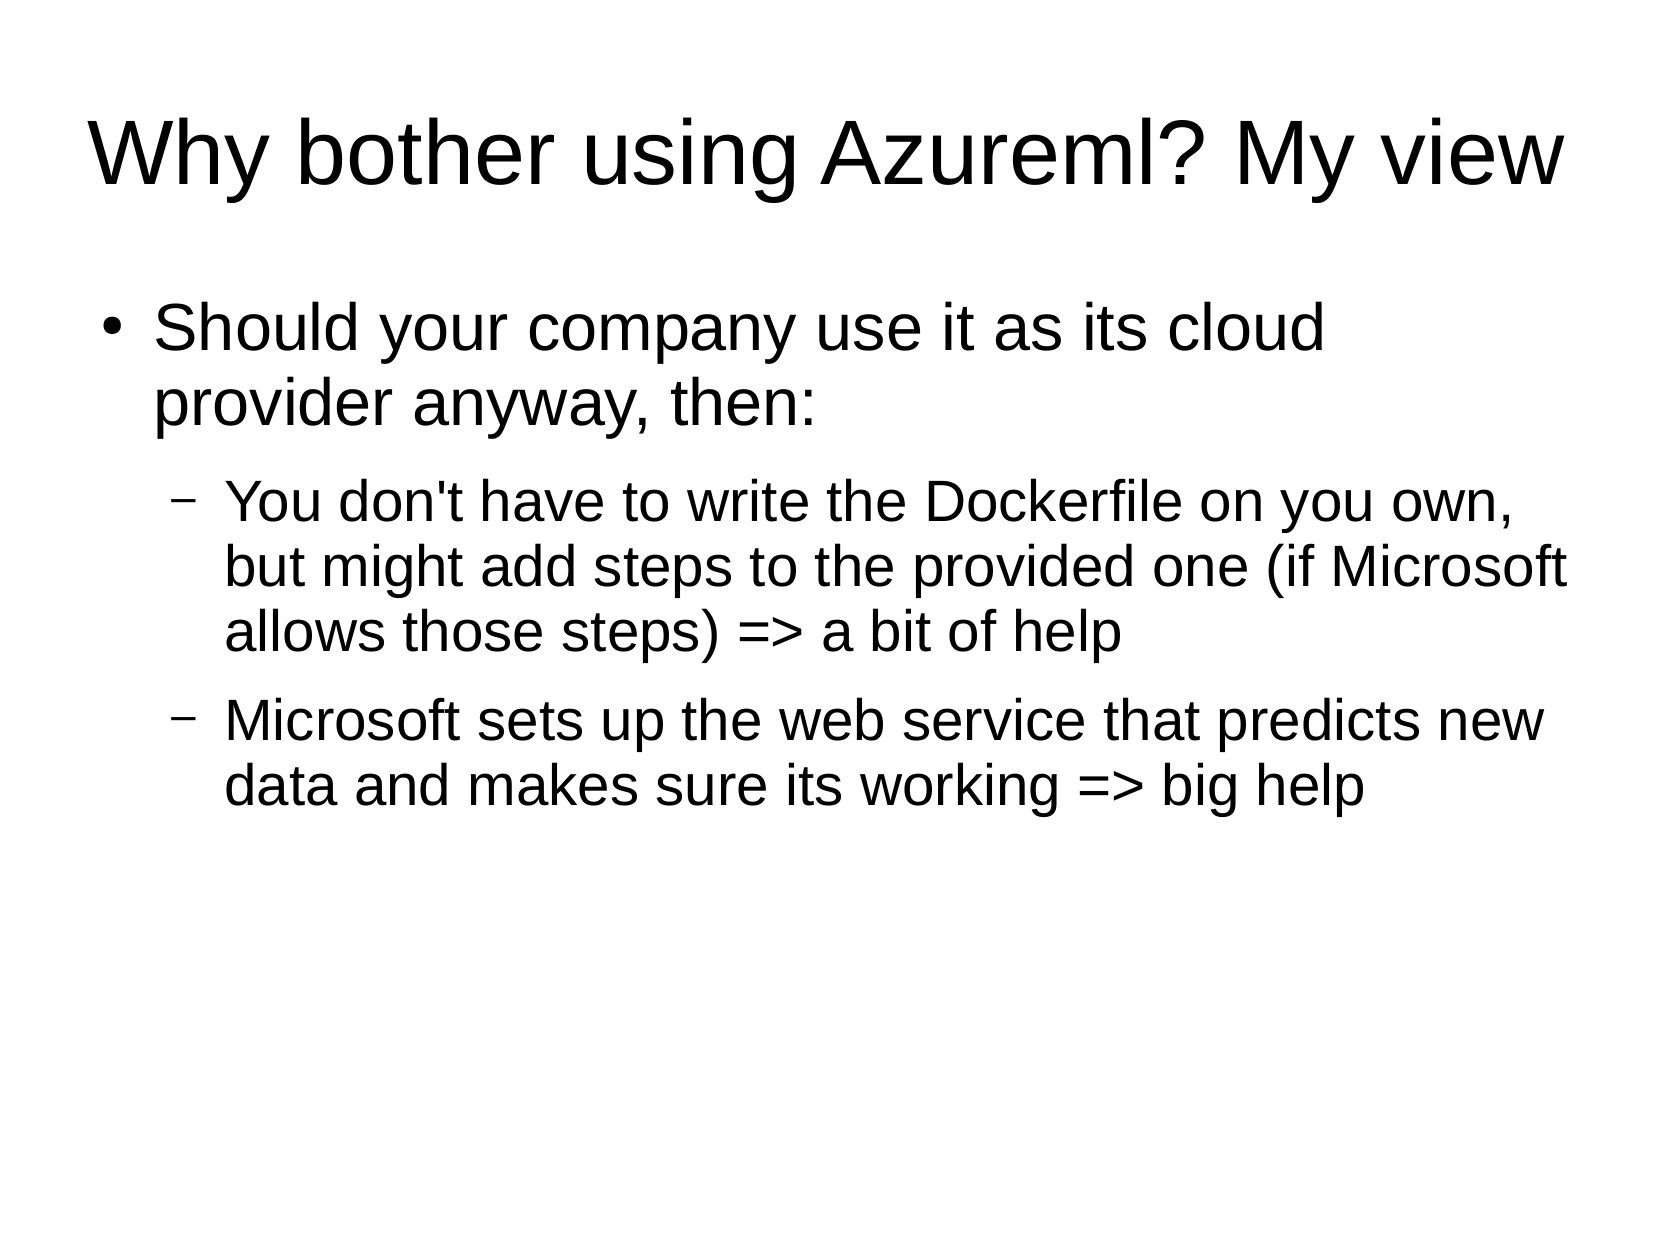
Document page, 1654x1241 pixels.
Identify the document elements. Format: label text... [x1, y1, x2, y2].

title Why bother using Azureml? My view [82, 49, 1571, 257]
list Should your company use it as its cloud provider anyway, then: You don't have to write the Dockerfile on you own, but might add steps to the provided one (if Microsoft allows those steps) => a bit of help Microsoft sets up the web service that predicts new data and makes sure its working => big help [82, 290, 1571, 1109]
